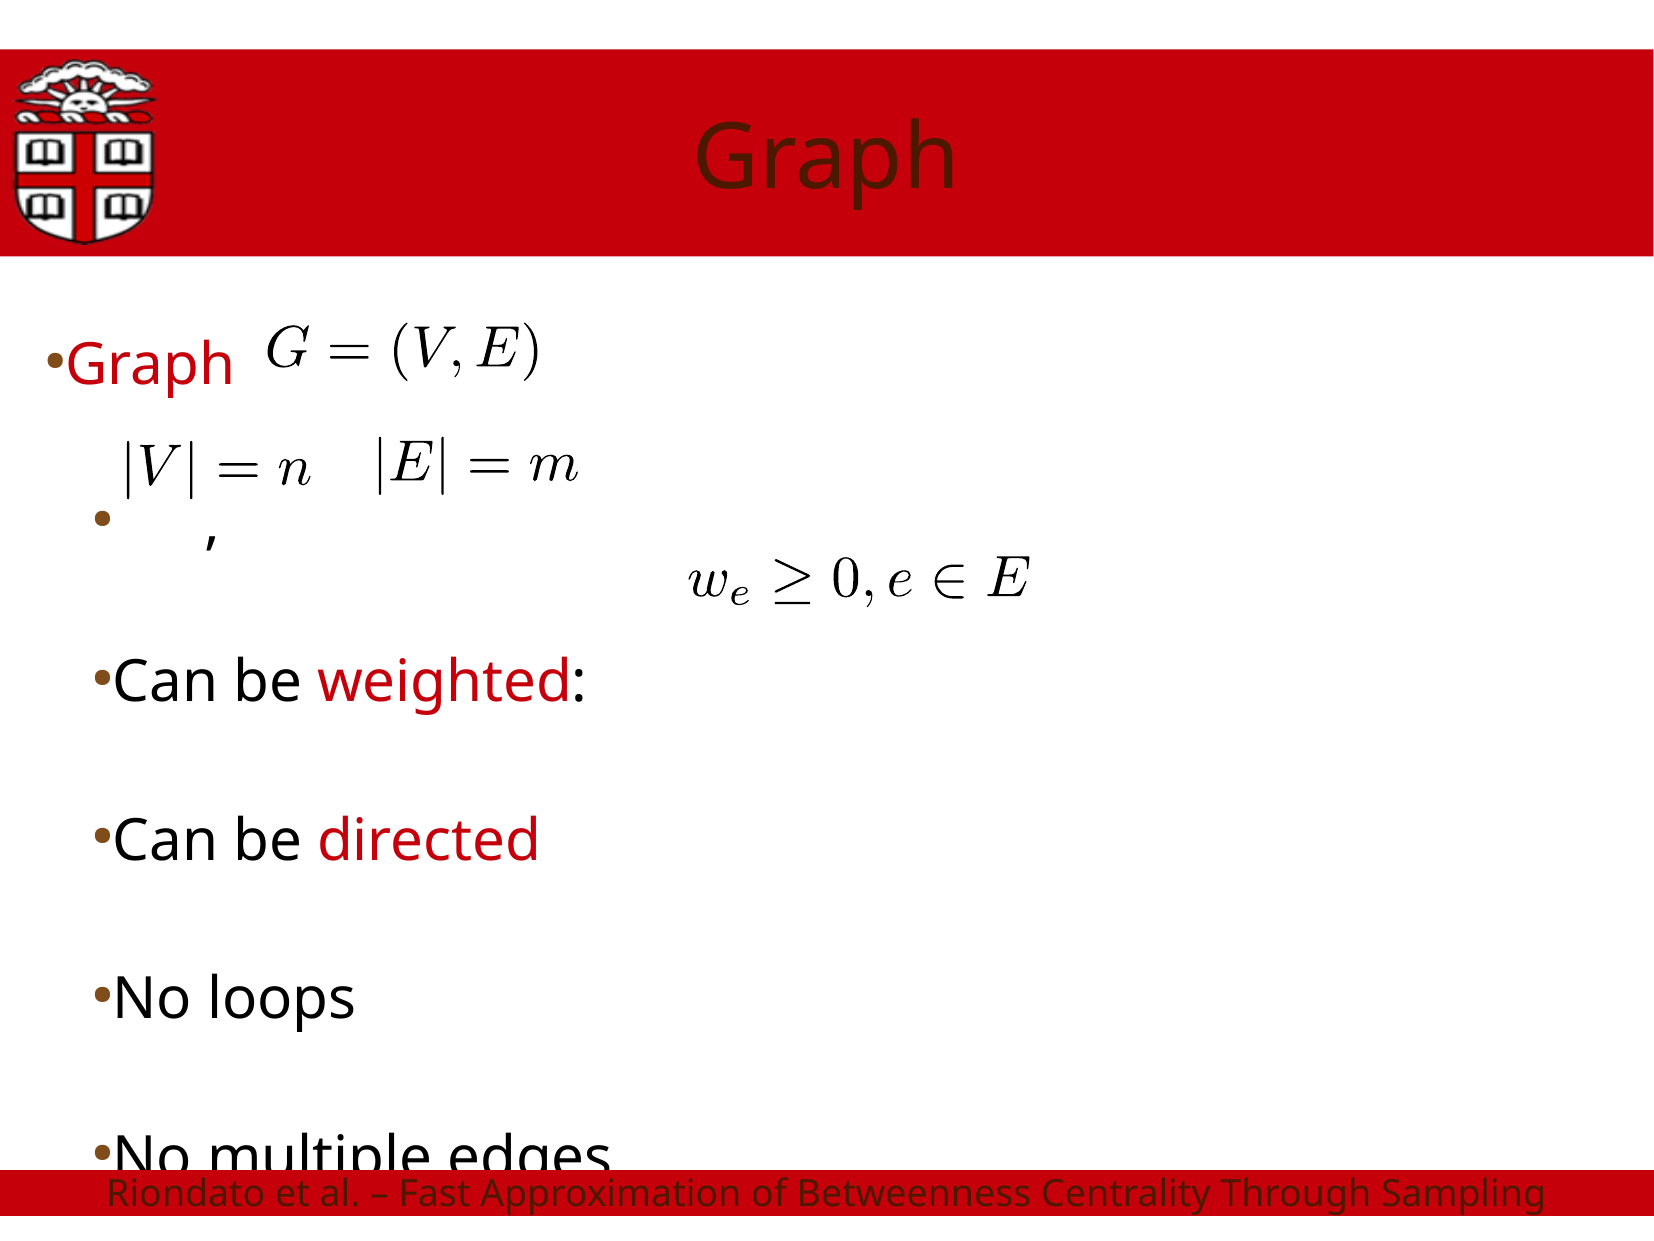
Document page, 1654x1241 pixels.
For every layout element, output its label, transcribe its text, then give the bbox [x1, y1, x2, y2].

text_box Riondato et al. – Fast Approximation of Betweenness Centrality Through Sampling [0, 1170, 1654, 1216]
text_box [371, 436, 580, 496]
text_box [264, 322, 544, 381]
text_box Graph , Can be weighted: Can be directed No loops No multiple edges [30, 315, 1621, 1156]
title Graph [0, 49, 1654, 257]
picture [11, 59, 158, 245]
text_box [686, 556, 1032, 608]
text_box [120, 440, 313, 500]
